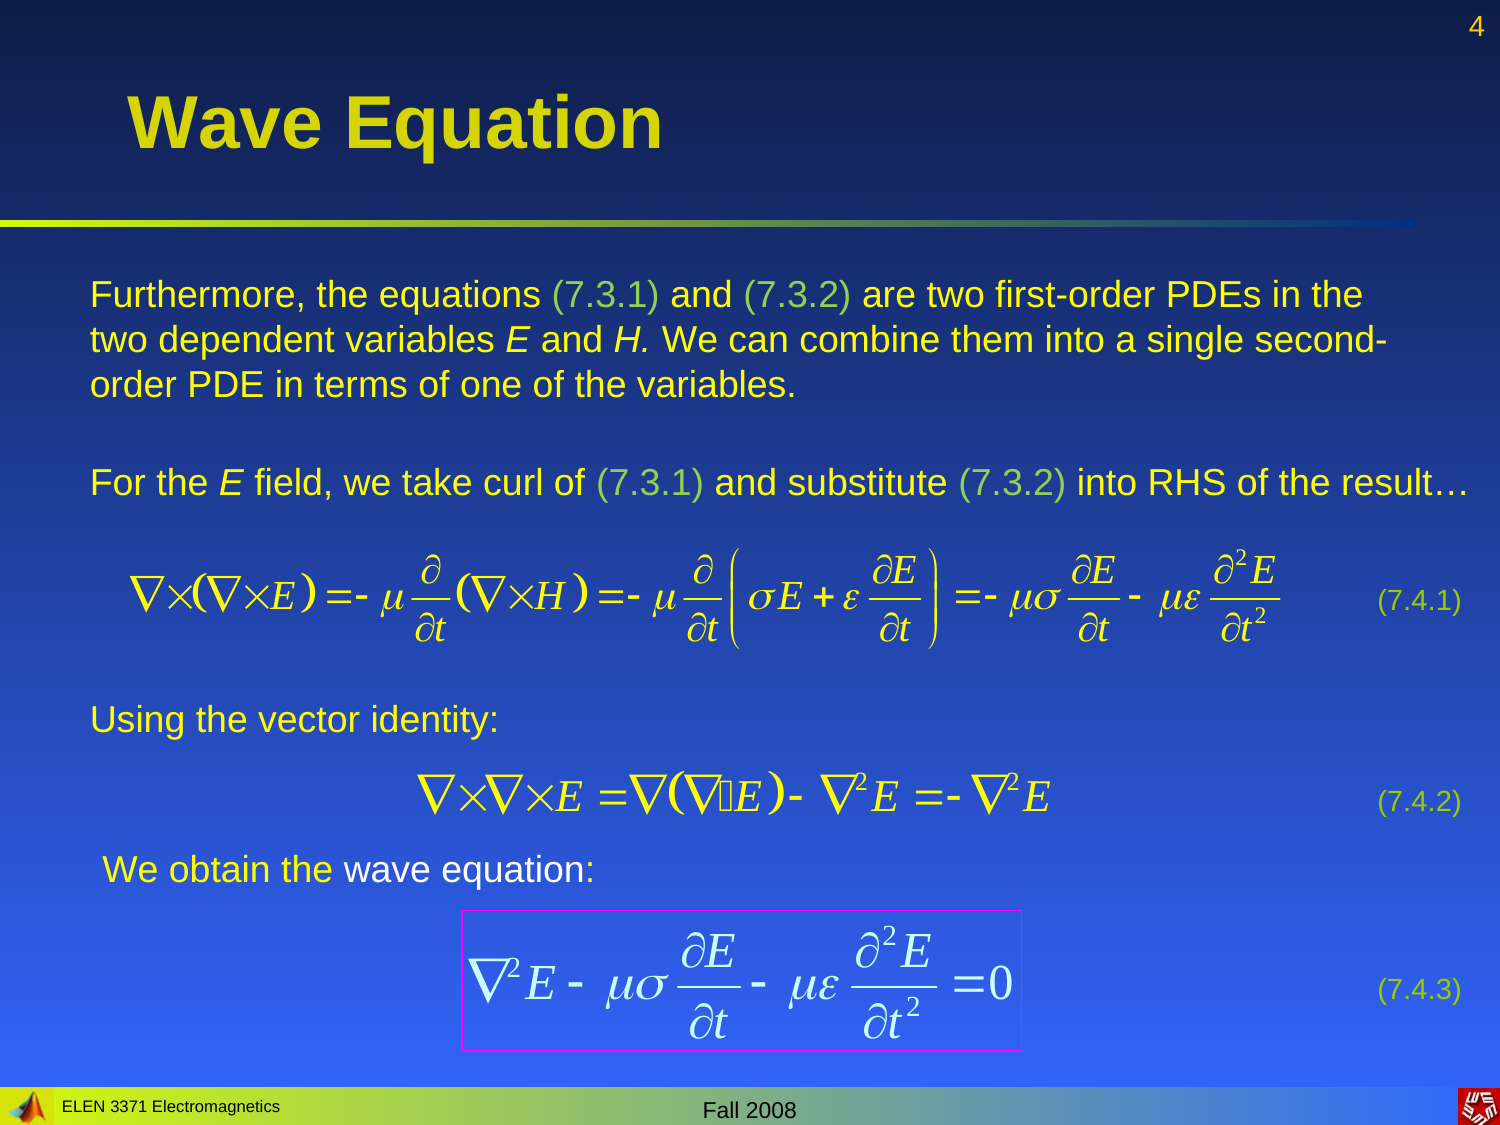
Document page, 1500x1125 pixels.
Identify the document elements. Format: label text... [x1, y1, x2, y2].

chart [412, 761, 1063, 838]
text_box For the E field, we take curl of (7.3.1) and substitute (7.3.2) into RHS of the result… [75, 449, 1488, 511]
picture [1458, 1088, 1500, 1125]
text_box We obtain the wave equation: [87, 837, 638, 898]
title Wave Equation [112, 37, 1388, 201]
text_box (7.4.3) [1362, 962, 1500, 1013]
text_box (7.4.1) [1362, 573, 1500, 624]
text_box Furthermore, the equations (7.3.1) and (7.3.2) are two first-order PDEs in the two dependent variables E and H. We can combine them into a single second-order PDE in terms of one of the variables. [75, 262, 1438, 413]
text_box (7.4.2) [1362, 774, 1500, 826]
picture [0, 1087, 54, 1125]
chart [125, 537, 1288, 658]
text_box Using the vector identity: [74, 687, 576, 748]
chart [462, 911, 1021, 1051]
